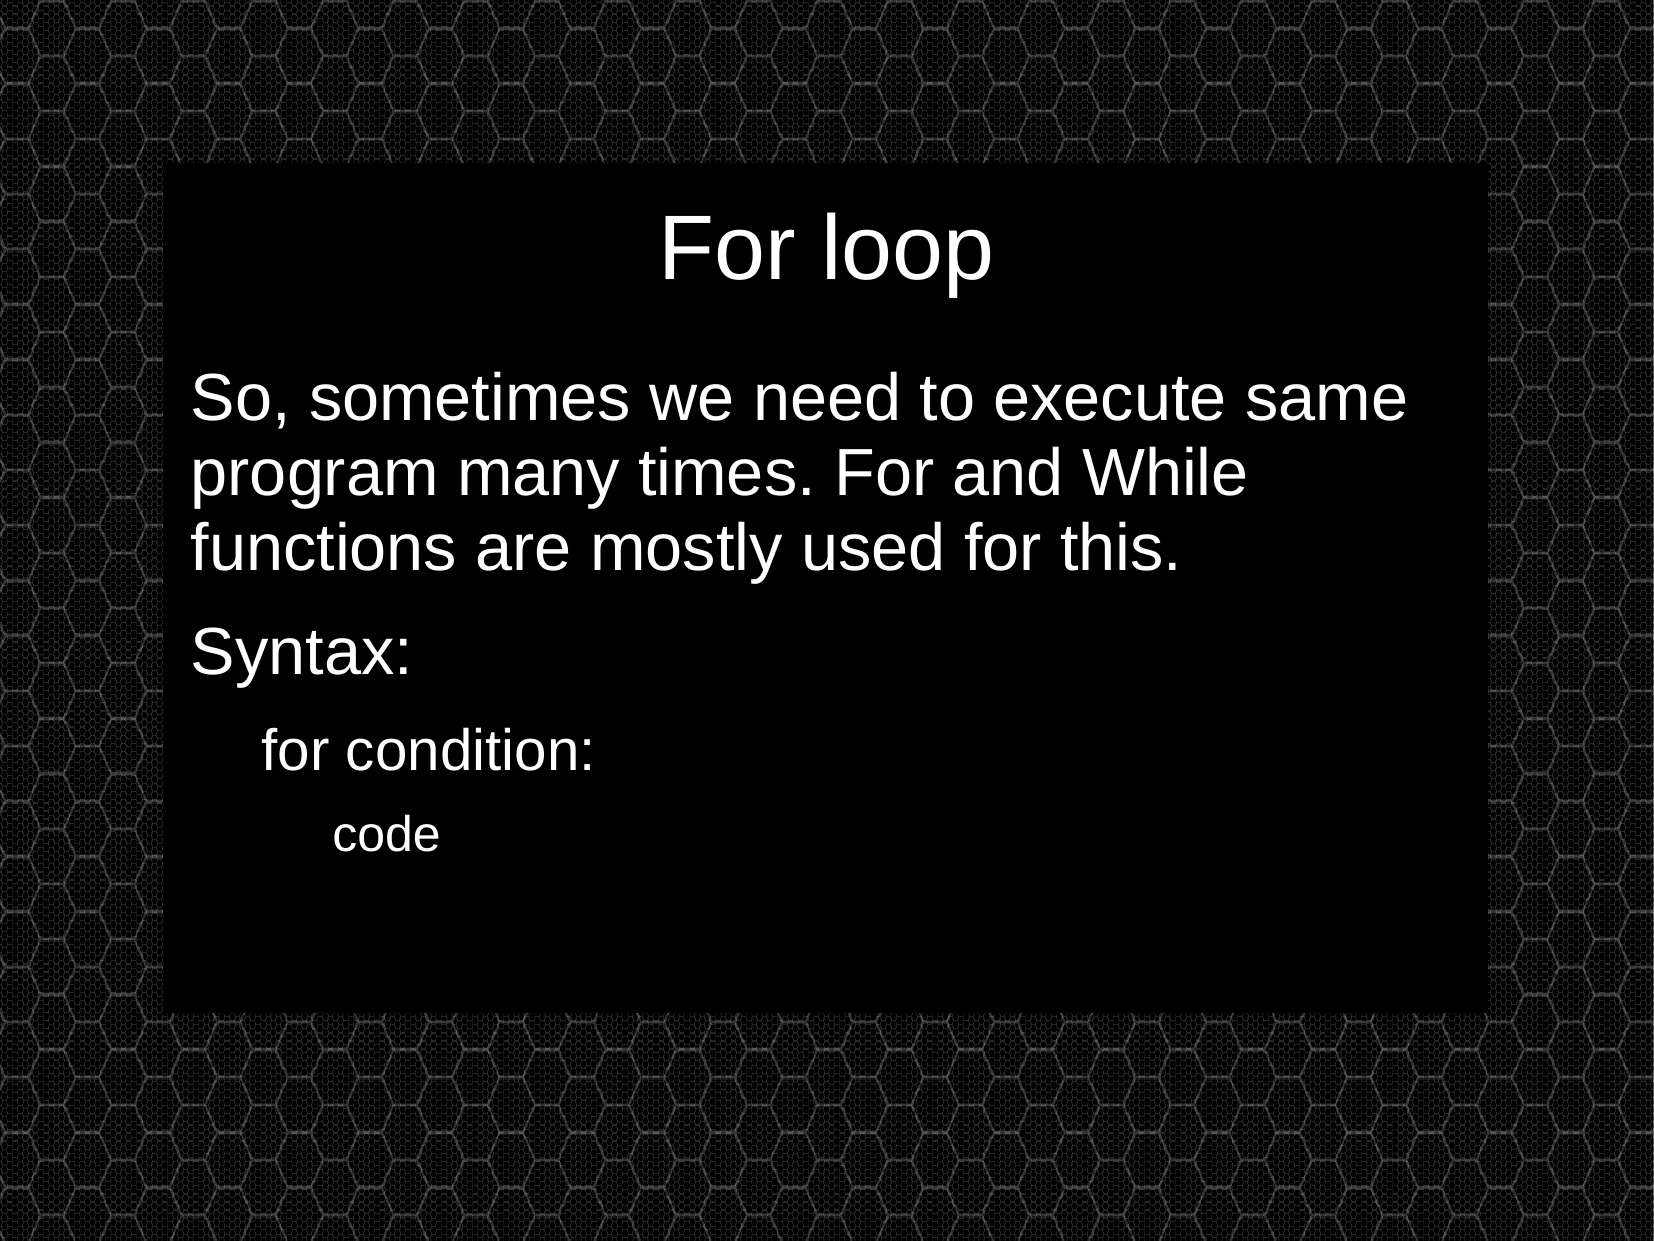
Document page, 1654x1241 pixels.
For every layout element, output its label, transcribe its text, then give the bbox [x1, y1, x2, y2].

list So, sometimes we need to execute same program many times. For and While functions are mostly used for this. Syntax: for condition: code [120, 360, 1501, 1010]
picture [0, 0, 1654, 1241]
title For loop [82, 165, 1571, 331]
